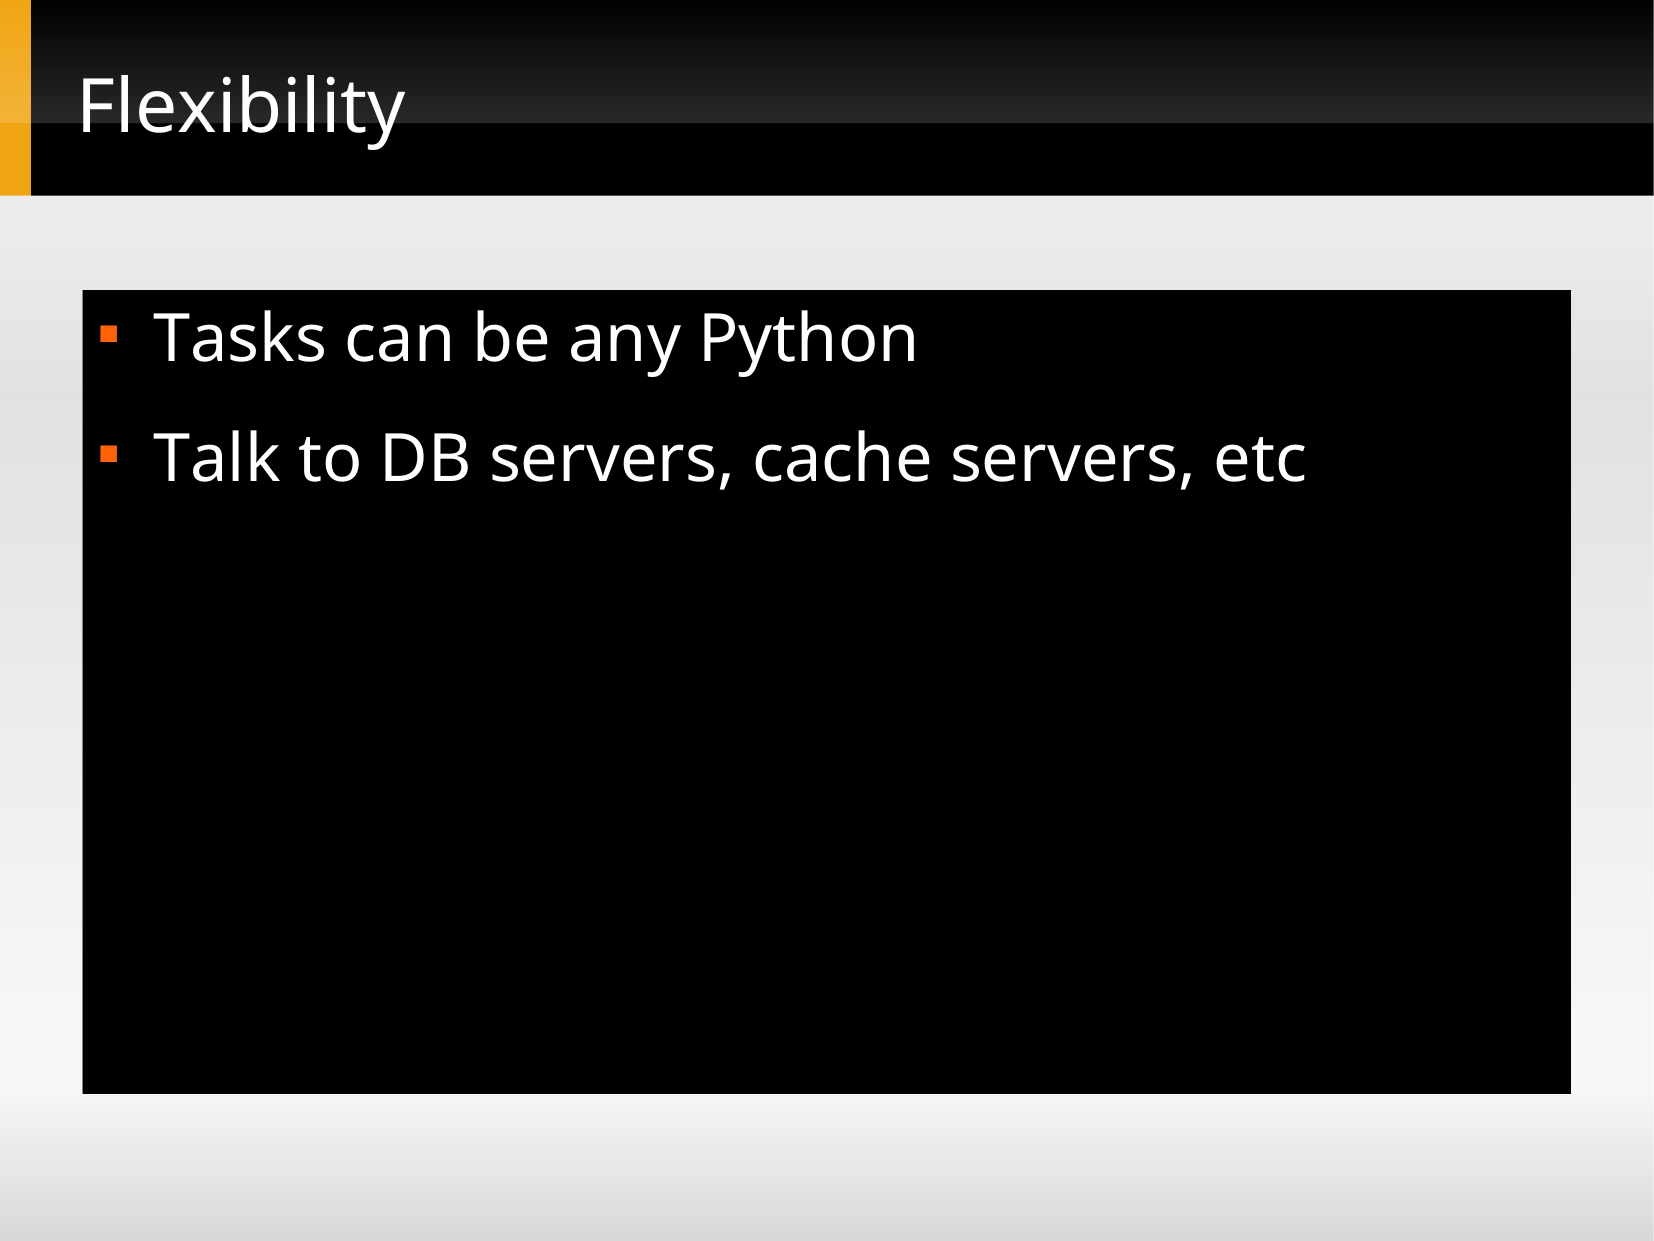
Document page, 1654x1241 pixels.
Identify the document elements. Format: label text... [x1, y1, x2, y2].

picture [0, 0, 1654, 1241]
title Flexibility [76, 7, 1565, 200]
list Tasks can be any Python Talk to DB servers, cache servers, etc [82, 290, 1571, 1094]
